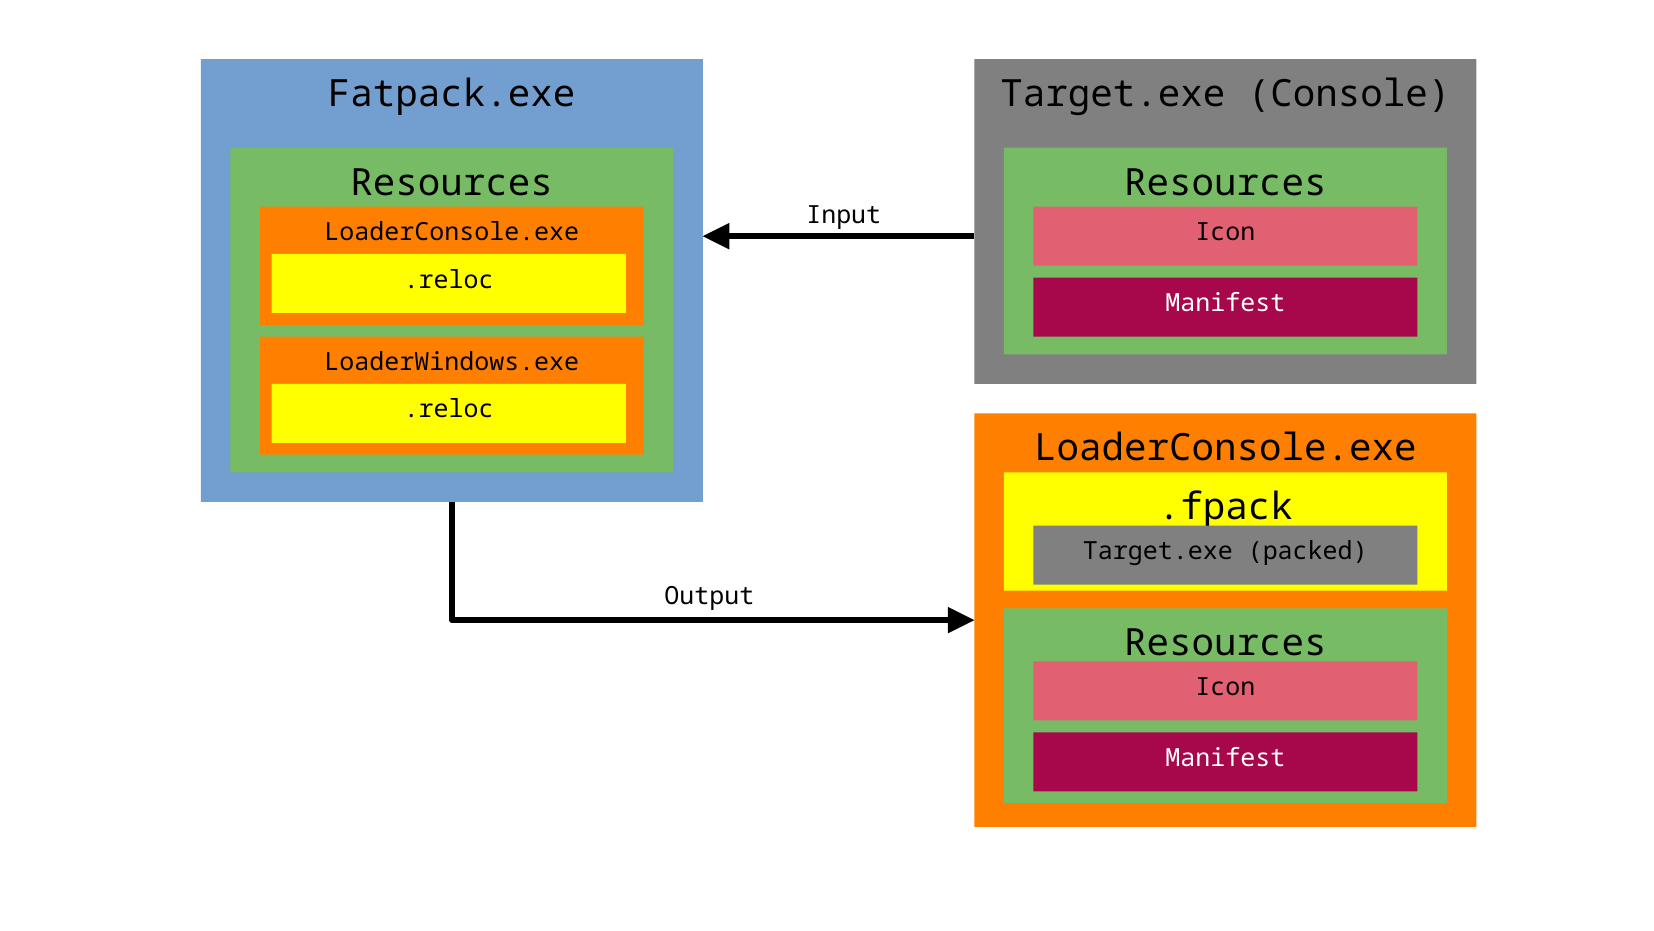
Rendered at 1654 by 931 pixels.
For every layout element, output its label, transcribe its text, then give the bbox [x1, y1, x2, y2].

text_box Resources [1003, 147, 1447, 355]
text_box .reloc [271, 383, 626, 443]
text_box .reloc [271, 253, 626, 313]
text_box Fatpack.exe [200, 59, 703, 502]
text_box LoaderWindows.exe [259, 336, 644, 455]
text_box Manifest [1033, 732, 1418, 792]
text_box LoaderConsole.exe [259, 206, 644, 325]
text_box Target.exe (packed) [1033, 525, 1418, 585]
text_box Resources [1003, 608, 1447, 804]
text_box Input [791, 188, 886, 234]
text_box Resources [230, 147, 674, 473]
text_box Output [649, 570, 767, 615]
text_box .fpack [1003, 472, 1447, 591]
text_box Icon [1033, 206, 1418, 266]
text_box Target.exe (Console) [974, 59, 1477, 384]
text_box Icon [1033, 661, 1418, 721]
text_box Manifest [1033, 277, 1418, 337]
text_box LoaderConsole.exe [974, 413, 1477, 827]
